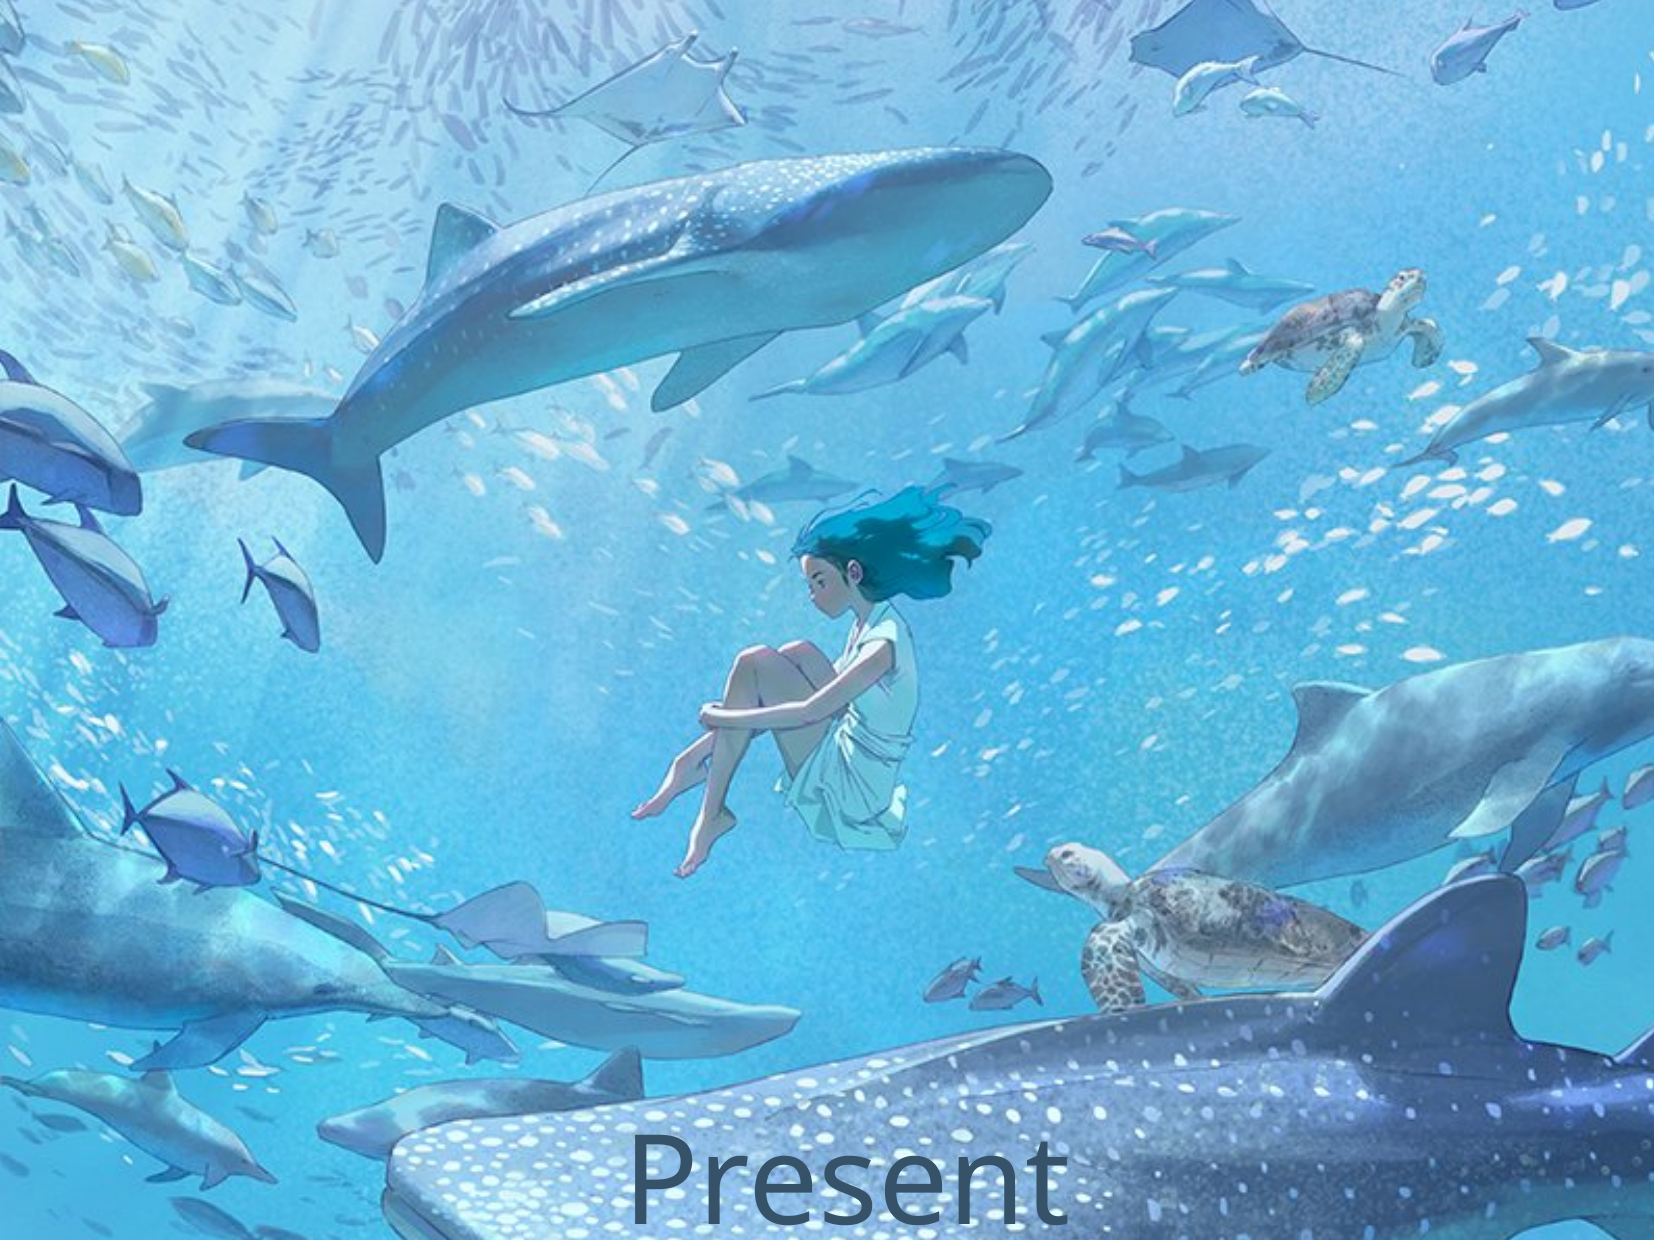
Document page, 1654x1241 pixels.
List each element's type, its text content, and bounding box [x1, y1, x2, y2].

picture [0, 0, 1654, 1240]
text_box Present [608, 1083, 1159, 1238]
